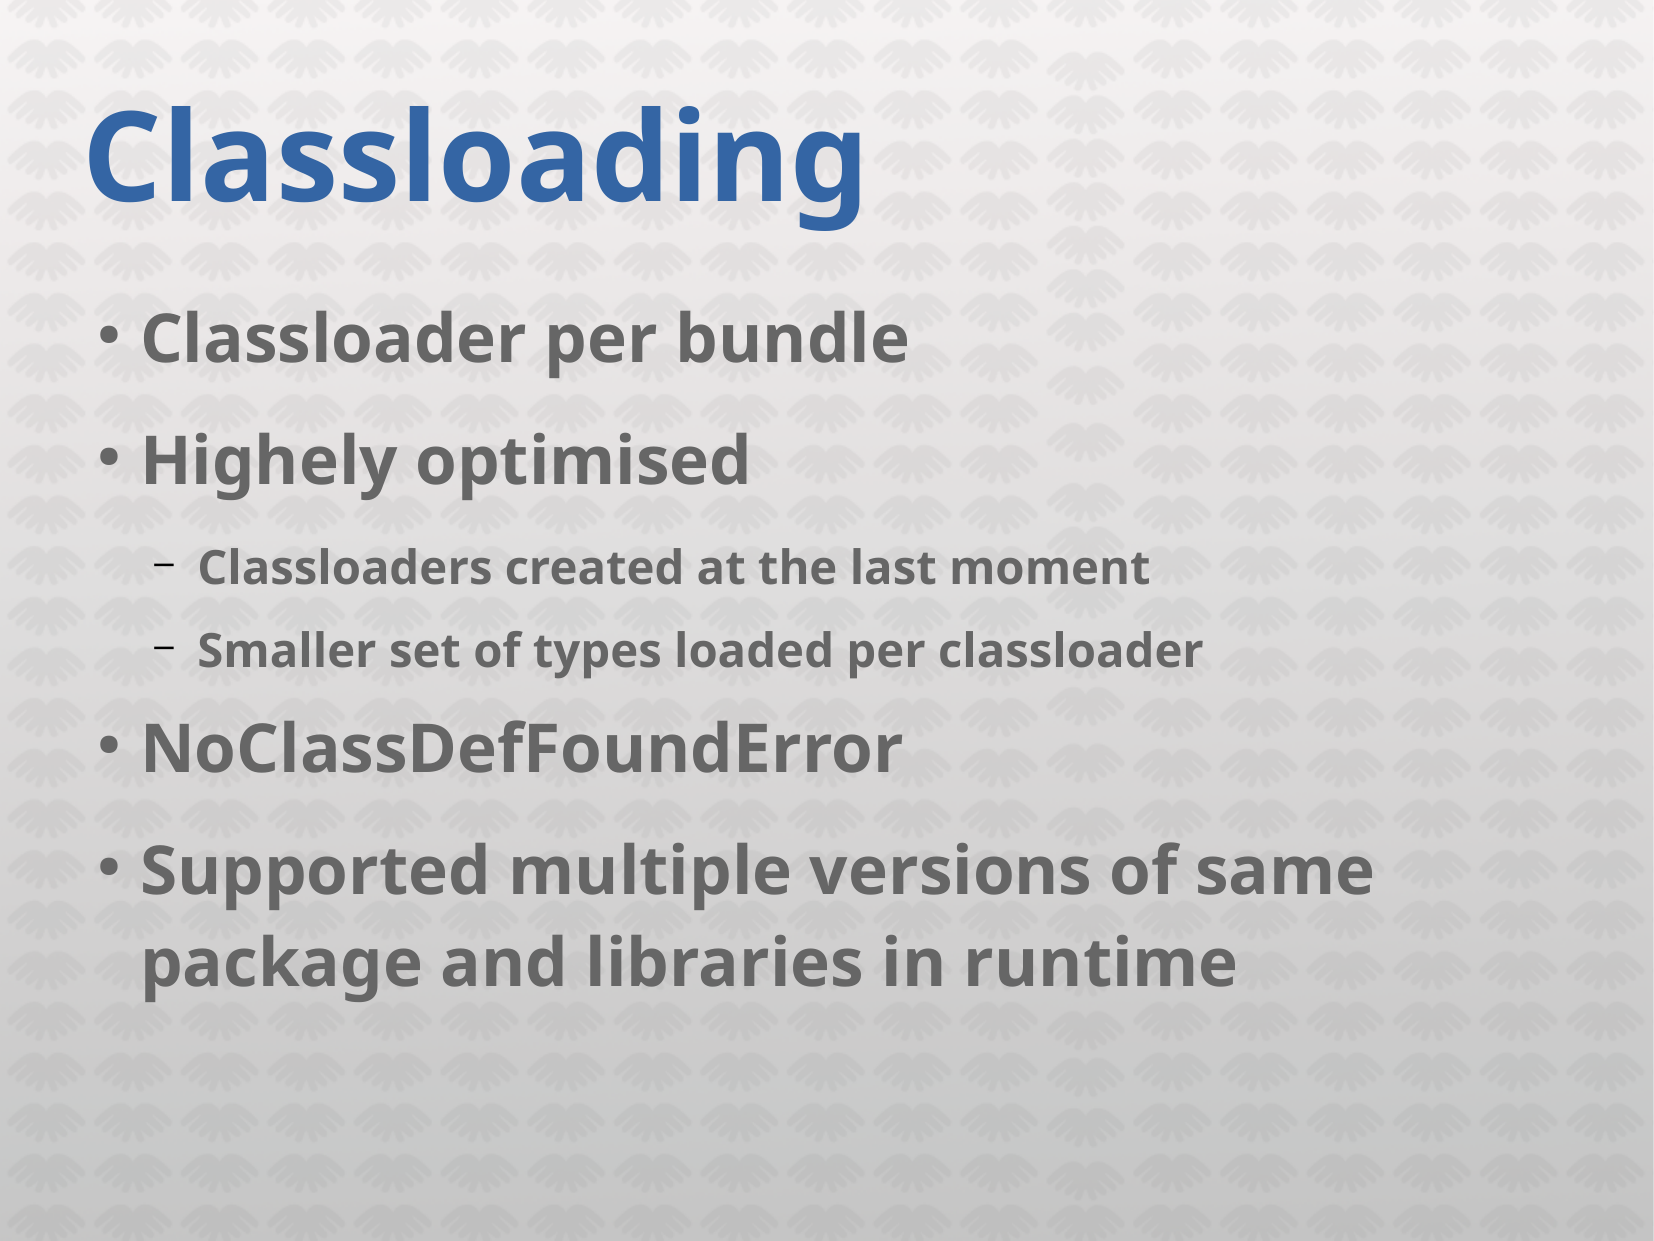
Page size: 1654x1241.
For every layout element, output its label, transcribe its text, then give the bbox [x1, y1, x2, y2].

list Classloader per bundle Highely optimised Classloaders created at the last moment Smaller set of types loaded per classloader NoClassDefFoundError Supported multiple versions of same package and libraries in runtime [82, 290, 1538, 1010]
picture [0, 0, 1654, 1241]
title Classloading [82, 49, 1571, 257]
